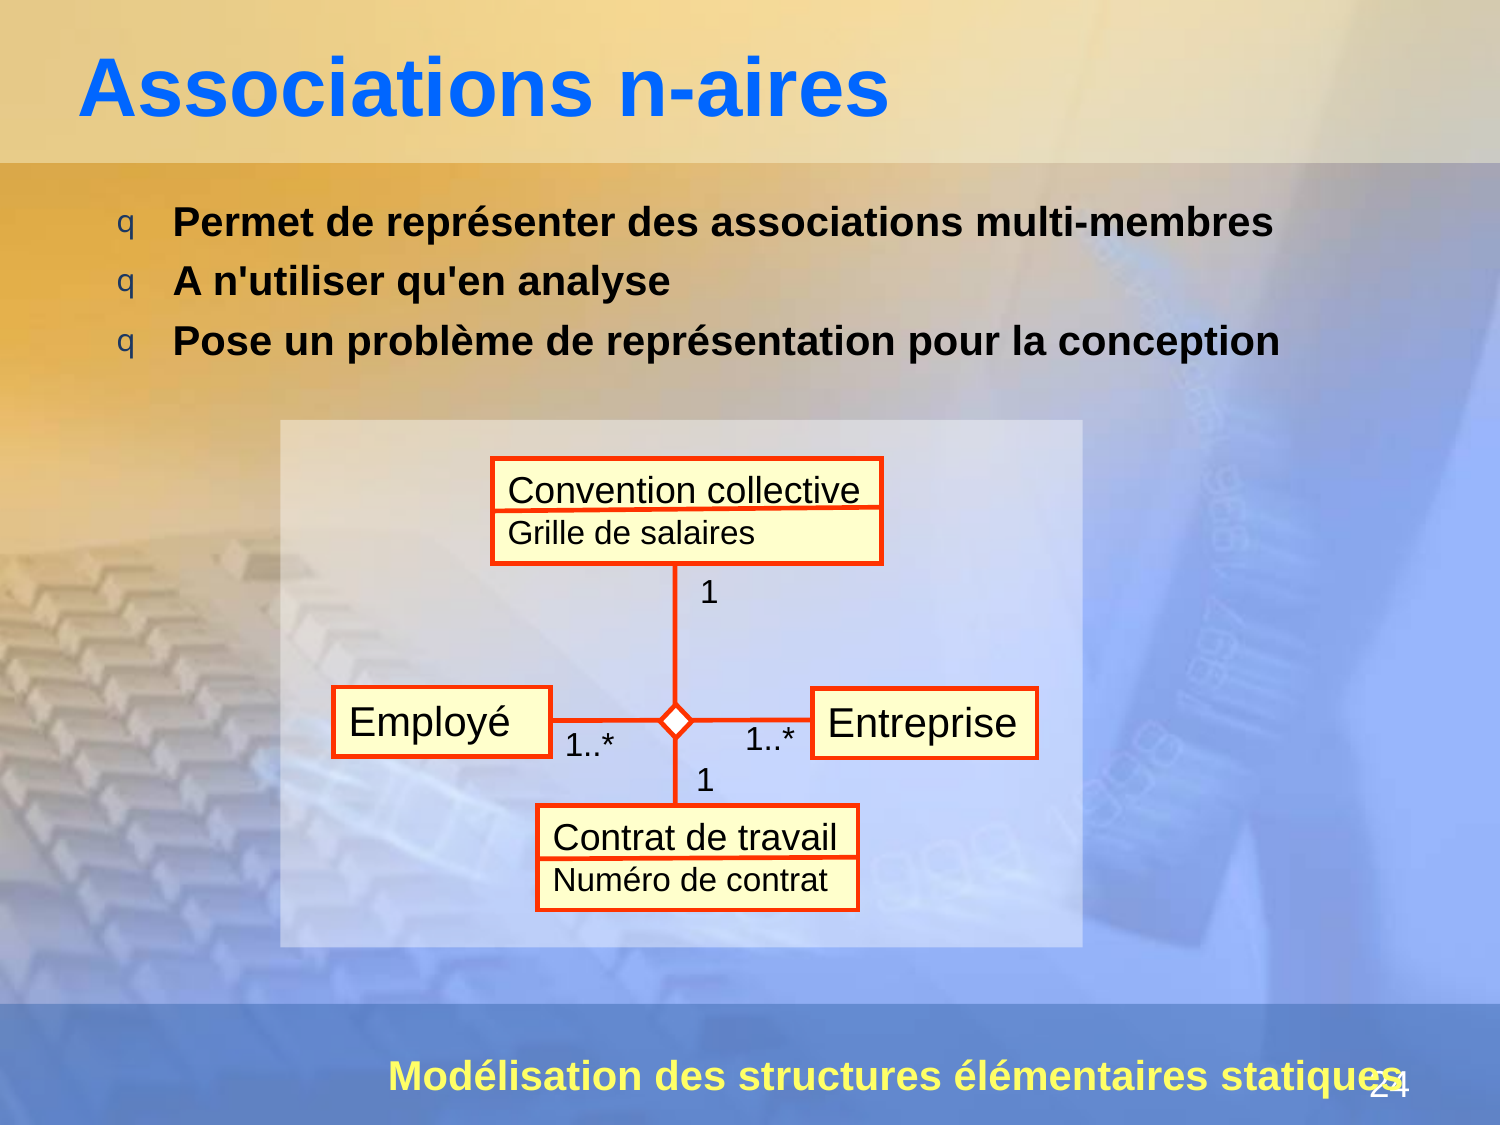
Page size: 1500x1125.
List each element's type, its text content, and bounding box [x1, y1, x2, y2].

text_box Permet de représenter des associations multi-membres A n'utiliser qu'en analyse Pose un problème de représentation pour la conception [102, 193, 1394, 399]
text_box Employé [333, 686, 551, 757]
text_box Contrat de travail Numéro de contrat [537, 805, 859, 911]
text_box Convention collective Grille de salaires [492, 458, 882, 564]
text_box Entreprise [812, 688, 1038, 759]
text_box Modélisation des structures élémentaires statiques [388, 1049, 1404, 1099]
text_box 1..* [549, 715, 631, 772]
text_box 1 [685, 562, 734, 618]
text_box 1 [680, 750, 730, 806]
title Associations n-aires [62, 37, 1469, 143]
text_box [280, 420, 1083, 947]
text_box 1..* [730, 709, 811, 766]
